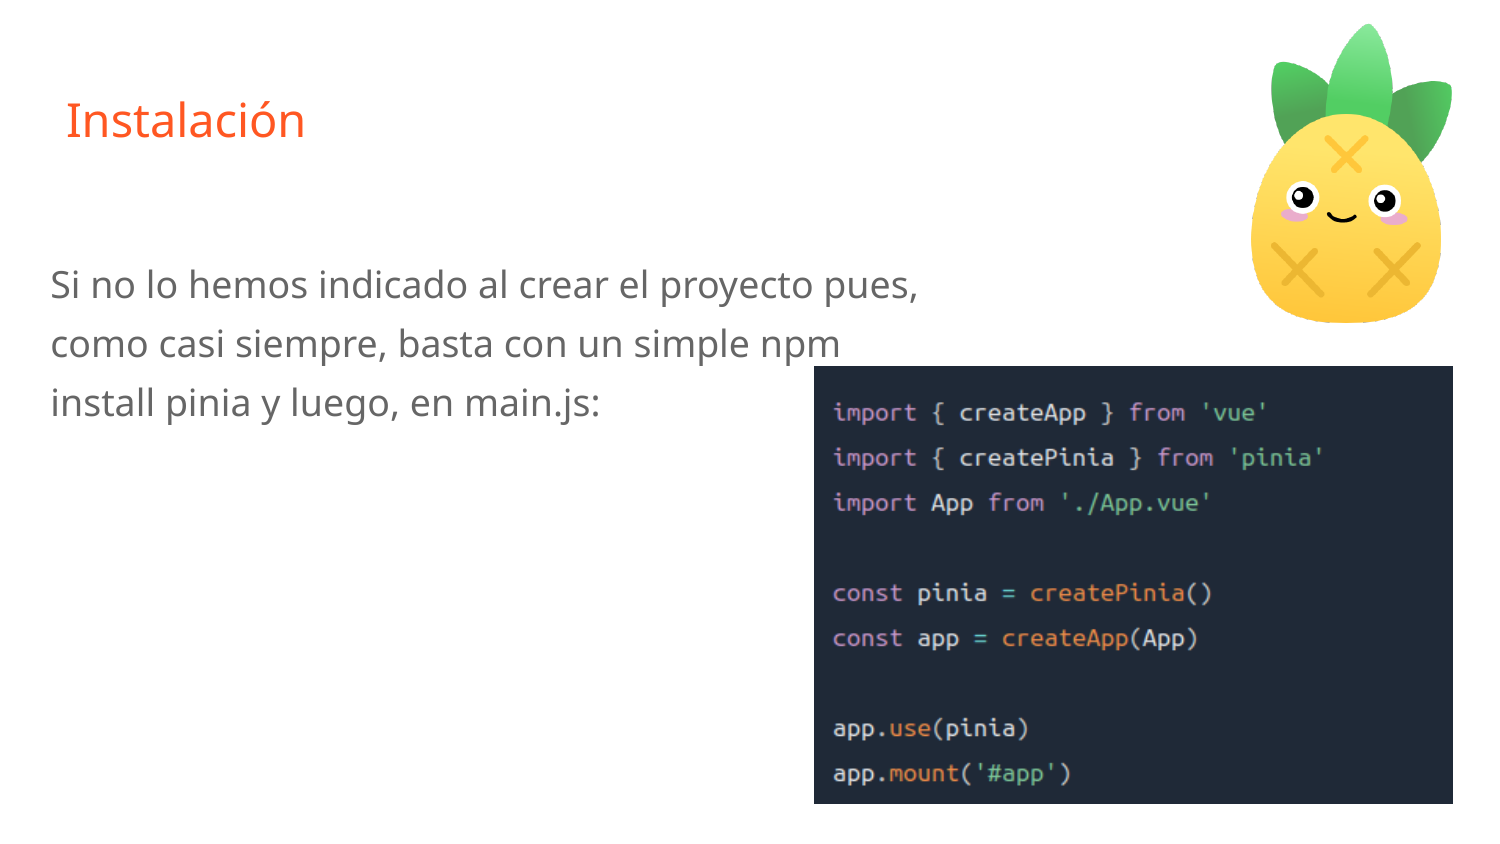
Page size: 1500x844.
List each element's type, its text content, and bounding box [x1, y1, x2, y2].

title Instalación [51, 72, 1251, 167]
list Si no lo hemos indicado al crear el proyecto pues, como casi siempre, basta con un simple npm install pinia y luego, en main.js: [35, 236, 957, 797]
picture [1251, 23, 1452, 323]
picture [814, 366, 1453, 804]
